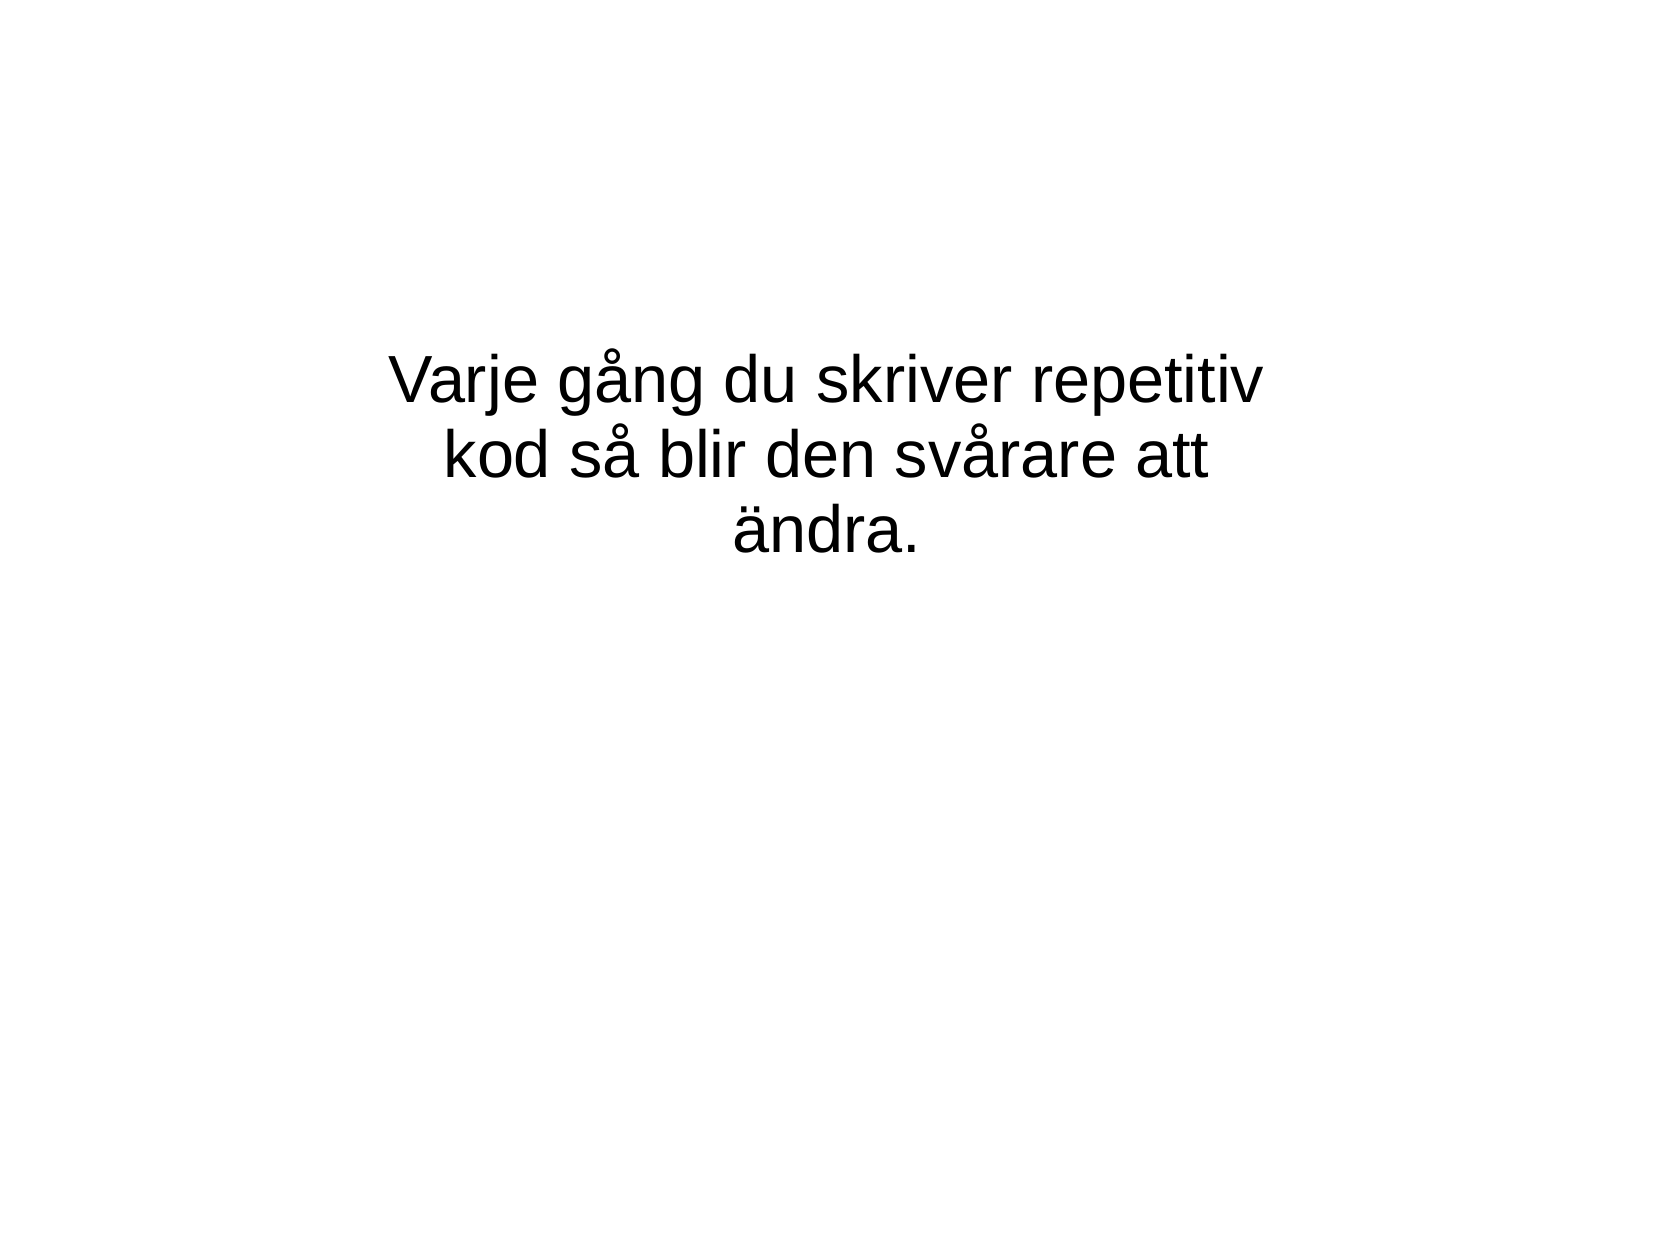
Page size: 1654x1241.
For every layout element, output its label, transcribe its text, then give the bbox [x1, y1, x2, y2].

subtitle Varje gång du skriver repetitiv kod så blir den svårare att ändra. [354, 342, 1300, 1010]
